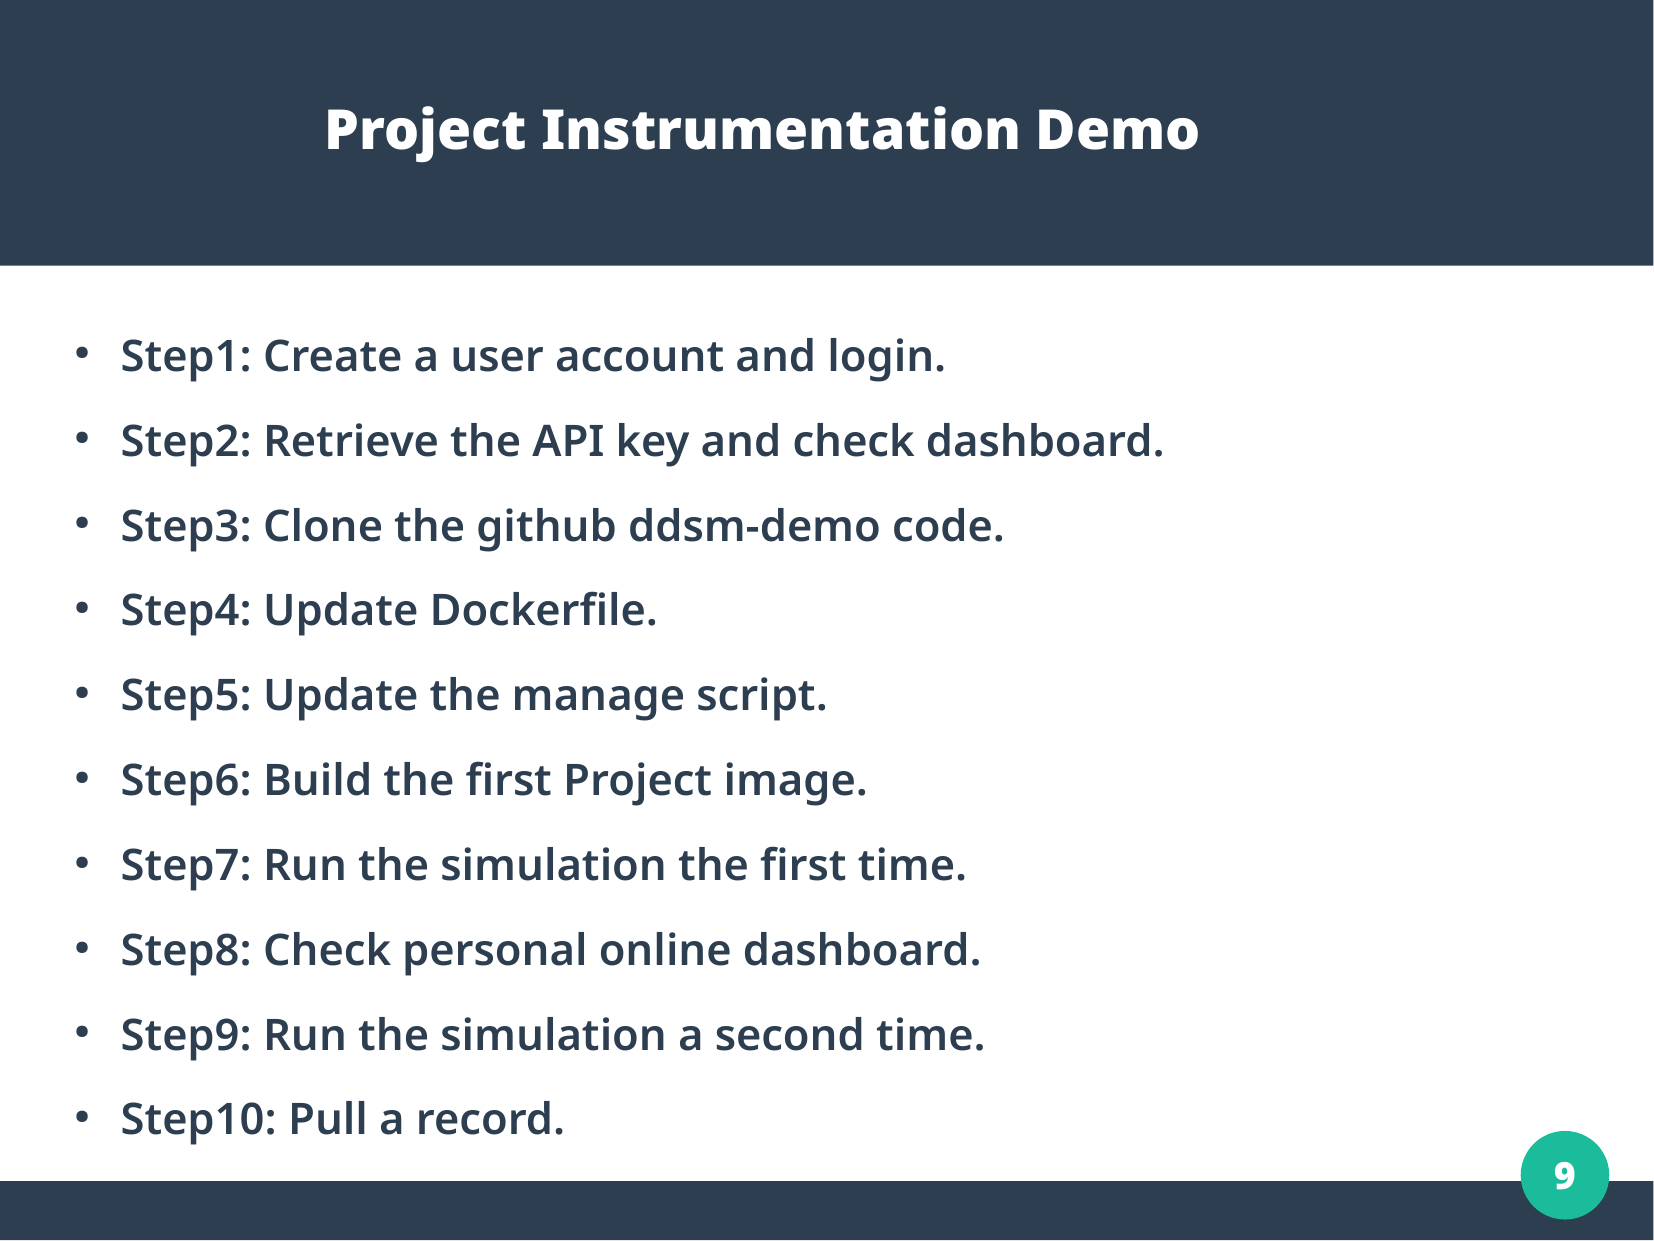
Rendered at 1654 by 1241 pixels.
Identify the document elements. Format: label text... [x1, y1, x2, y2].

list Step1: Create a user account and login. Step2: Retrieve the API key and check dashboard. Step3: Clone the github ddsm-demo code. Step4: Update Dockerfile. Step5: Update the manage script. Step6: Build the first Project image. Step7: Run the simulation the first time. Step8: Check personal online dashboard. Step9: Run the simulation a second time. Step10: Pull a record. [59, 324, 1595, 1152]
title Project Instrumentation Demo [324, 49, 1271, 207]
